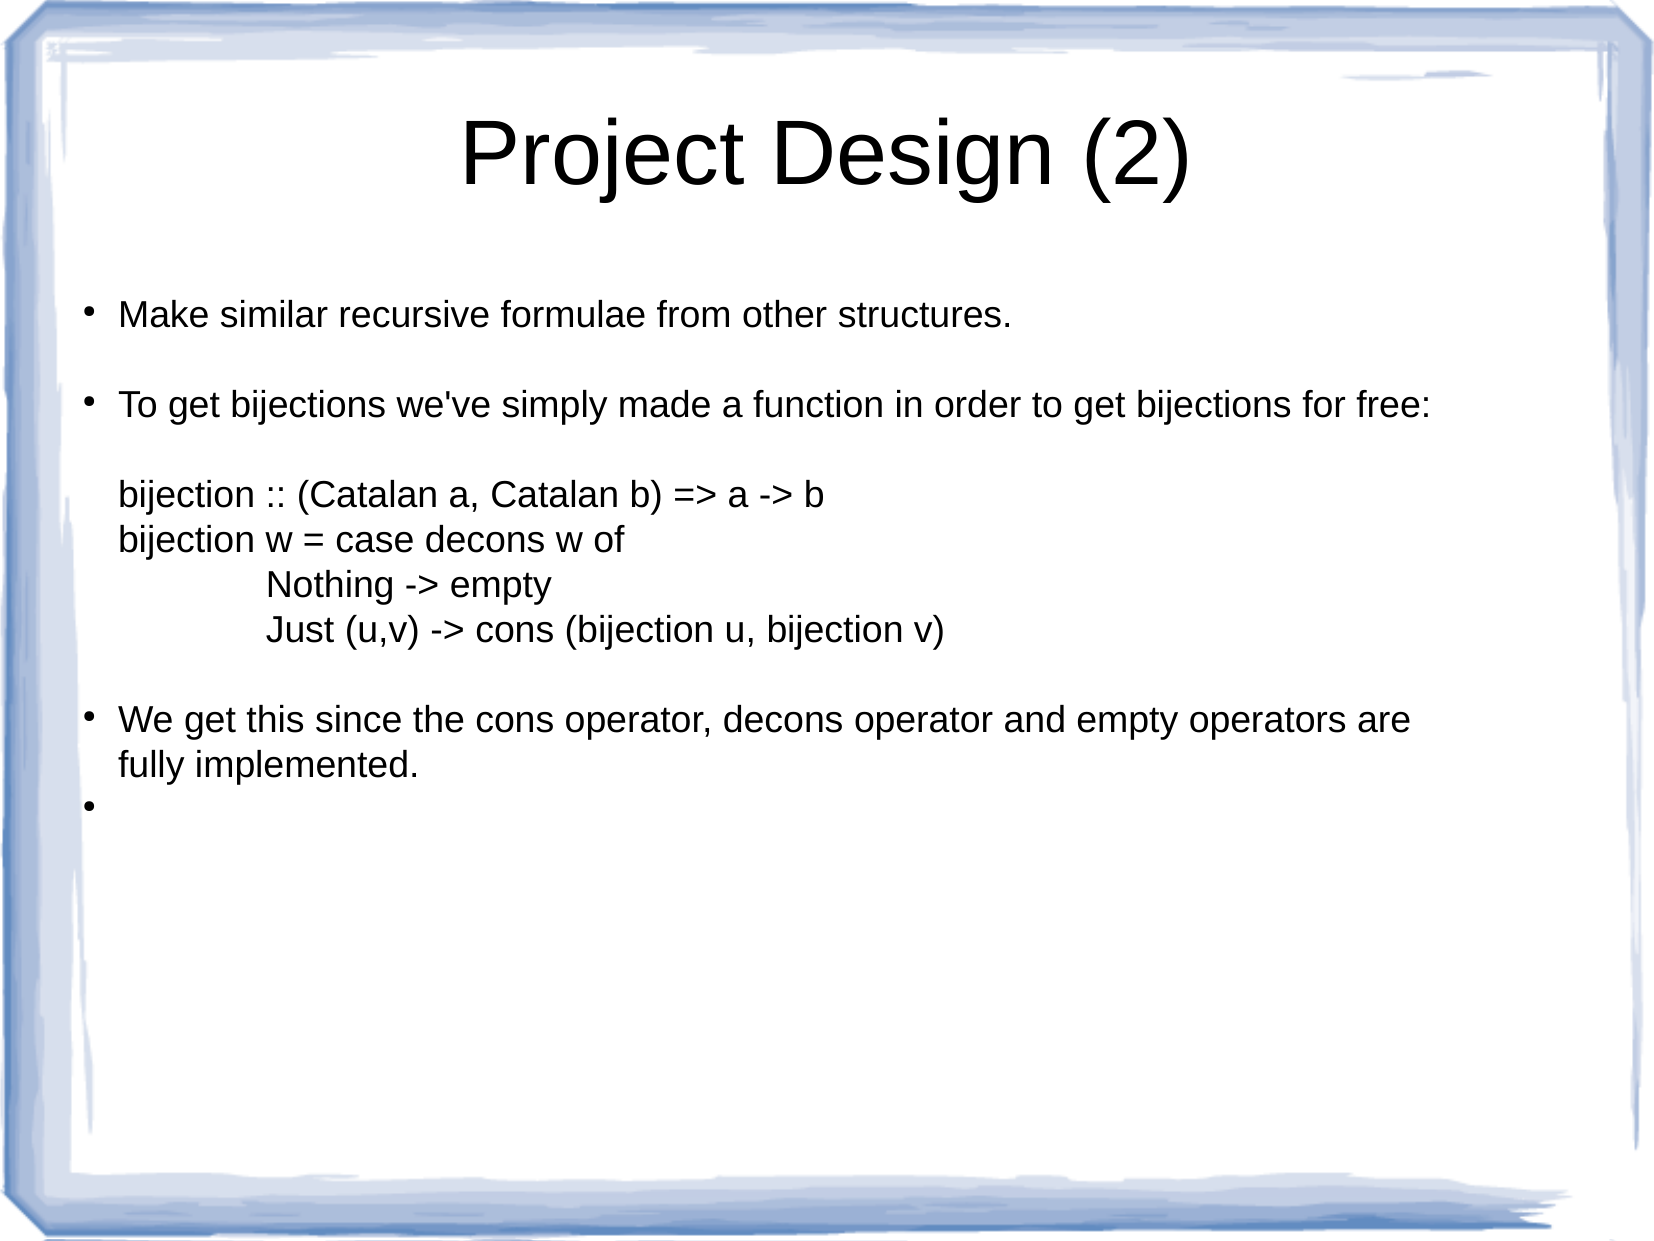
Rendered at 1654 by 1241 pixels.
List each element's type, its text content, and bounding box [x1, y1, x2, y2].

text_box Make similar recursive formulae from other structures. To get bijections we've simply made a function in order to get bijections for free: bijection :: (Catalan a, Catalan b) => a -> b bijection w = case decons w of Nothing -> empty Just (u,v) -> cons (bijection u, bijection v) We get this since the cons operator, decons operator and empty operators are fully implemented. [82, 290, 1538, 1010]
picture [0, 0, 1654, 1241]
title Project Design (2) [82, 49, 1571, 257]
